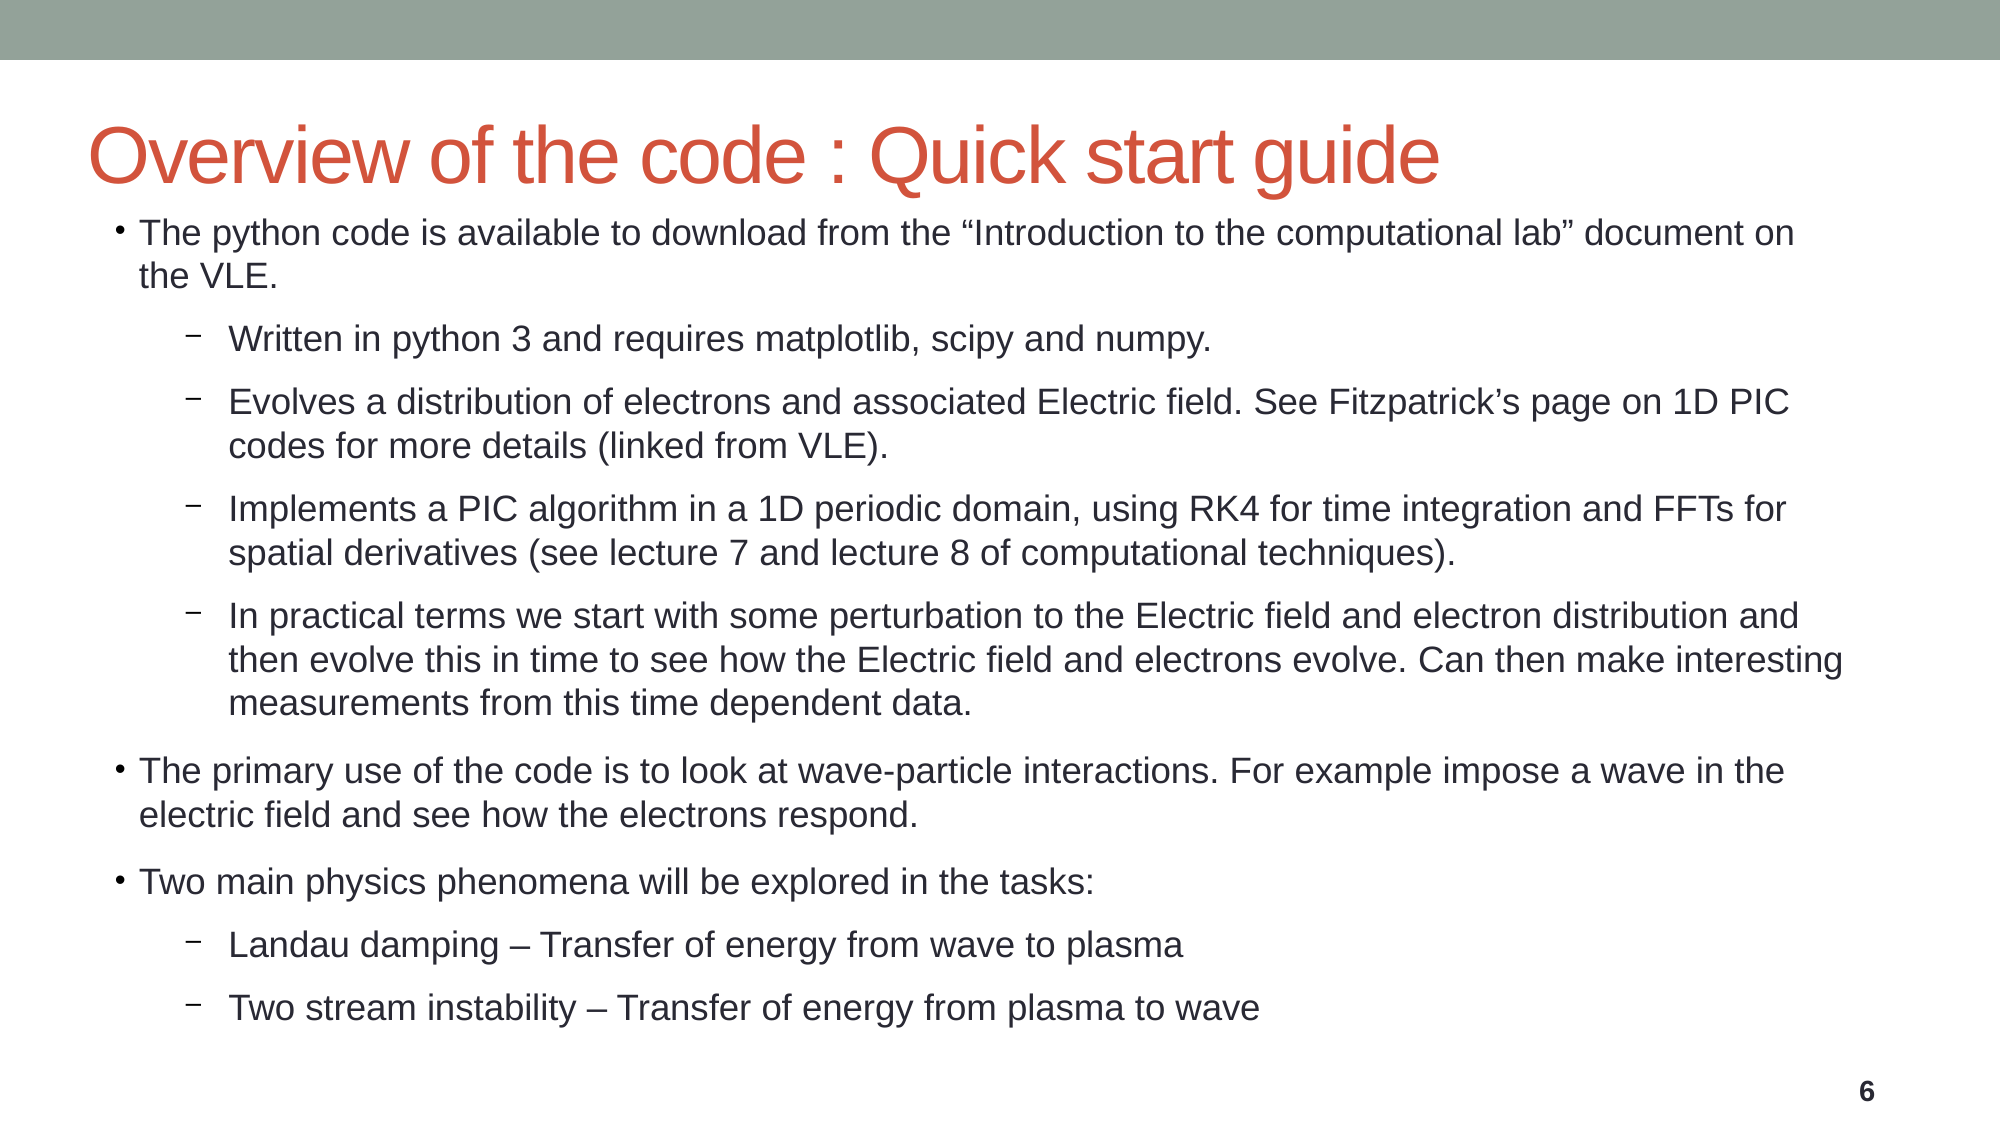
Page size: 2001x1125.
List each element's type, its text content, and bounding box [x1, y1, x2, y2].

title Overview of the code : Quick start guide [72, 95, 1922, 208]
slide_number <number> [1779, 1062, 1955, 1117]
list The python code is available to download from the “Introduction to the computational lab” document on the VLE. Written in python 3 and requires matplotlib, scipy and numpy. Evolves a distribution of electrons and associated Electric field. See Fitzpatrick’s page on 1D PIC codes for more details (linked from VLE). Implements a PIC algorithm in a 1D periodic domain, using RK4 for time integration and FFTs for spatial derivatives (see lecture 7 and lecture 8 of computational techniques). In practical terms we start with some perturbation to the Electric field and electron distribution and then evolve this in time to see how the Electric field and electrons evolve. Can then make interesting measurements from this time dependent data. The primary use of the code is to look at wave-particle interactions. For example impose a wave in the electric field and see how the electrons respond. Two main physics phenomena will be explored in the tasks: Landau damping – Transfer of energy from wave to plasma Two stream instability – Transfer of energy from plasma to wave [99, 200, 1868, 1036]
